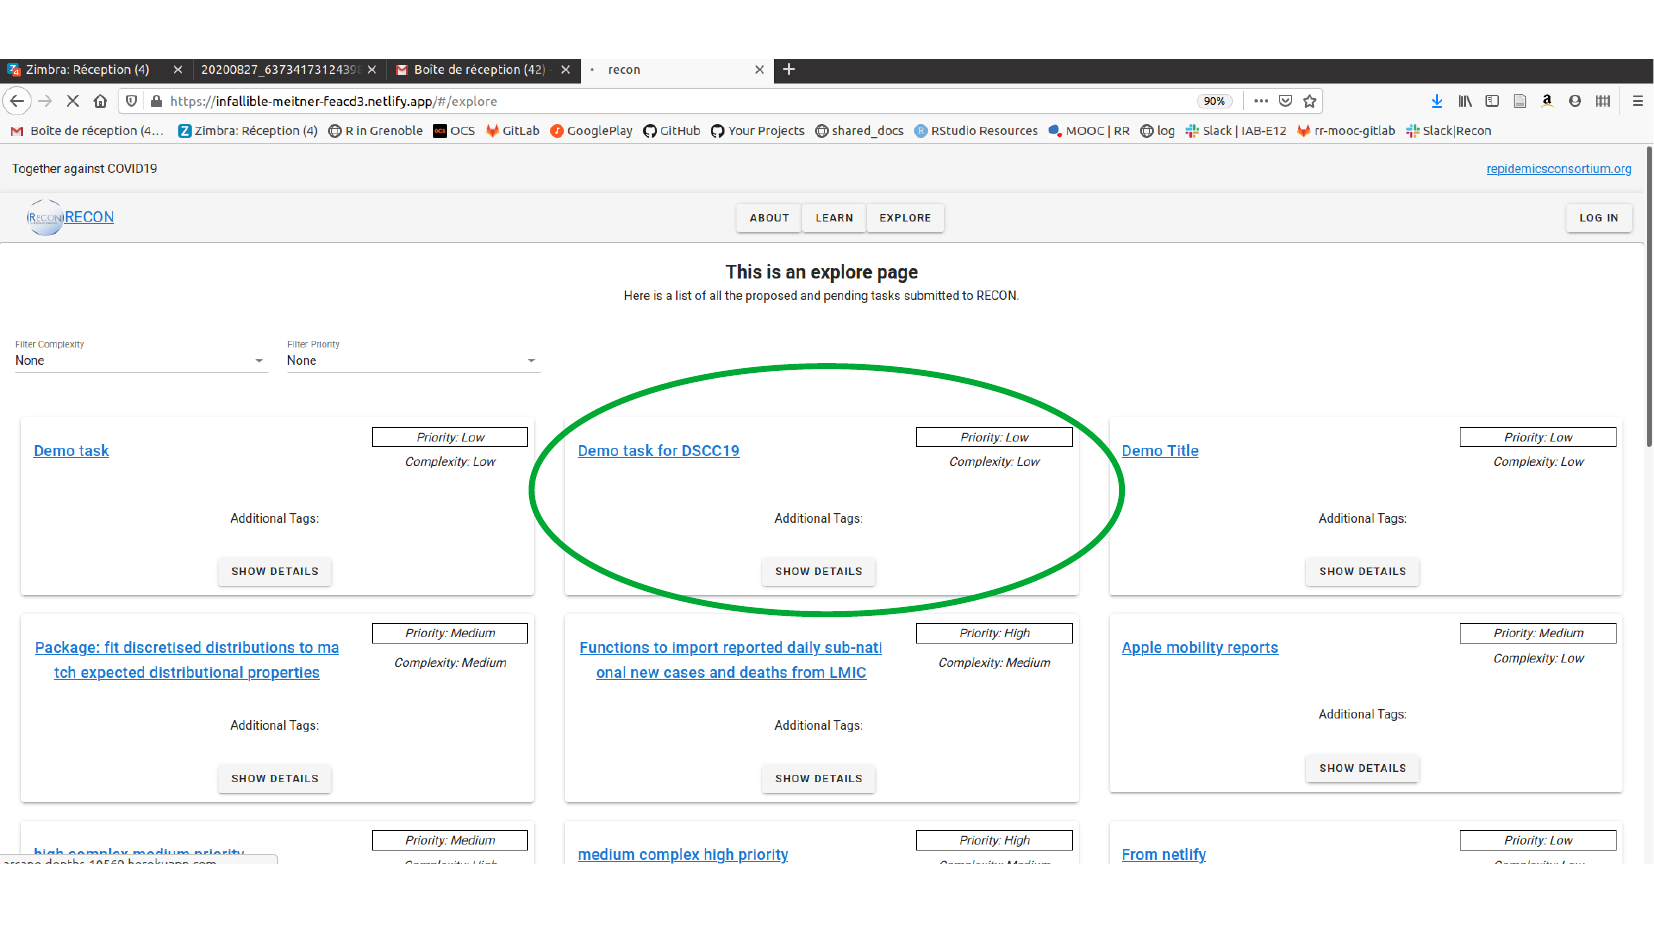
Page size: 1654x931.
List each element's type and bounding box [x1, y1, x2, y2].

picture [0, 59, 1654, 864]
